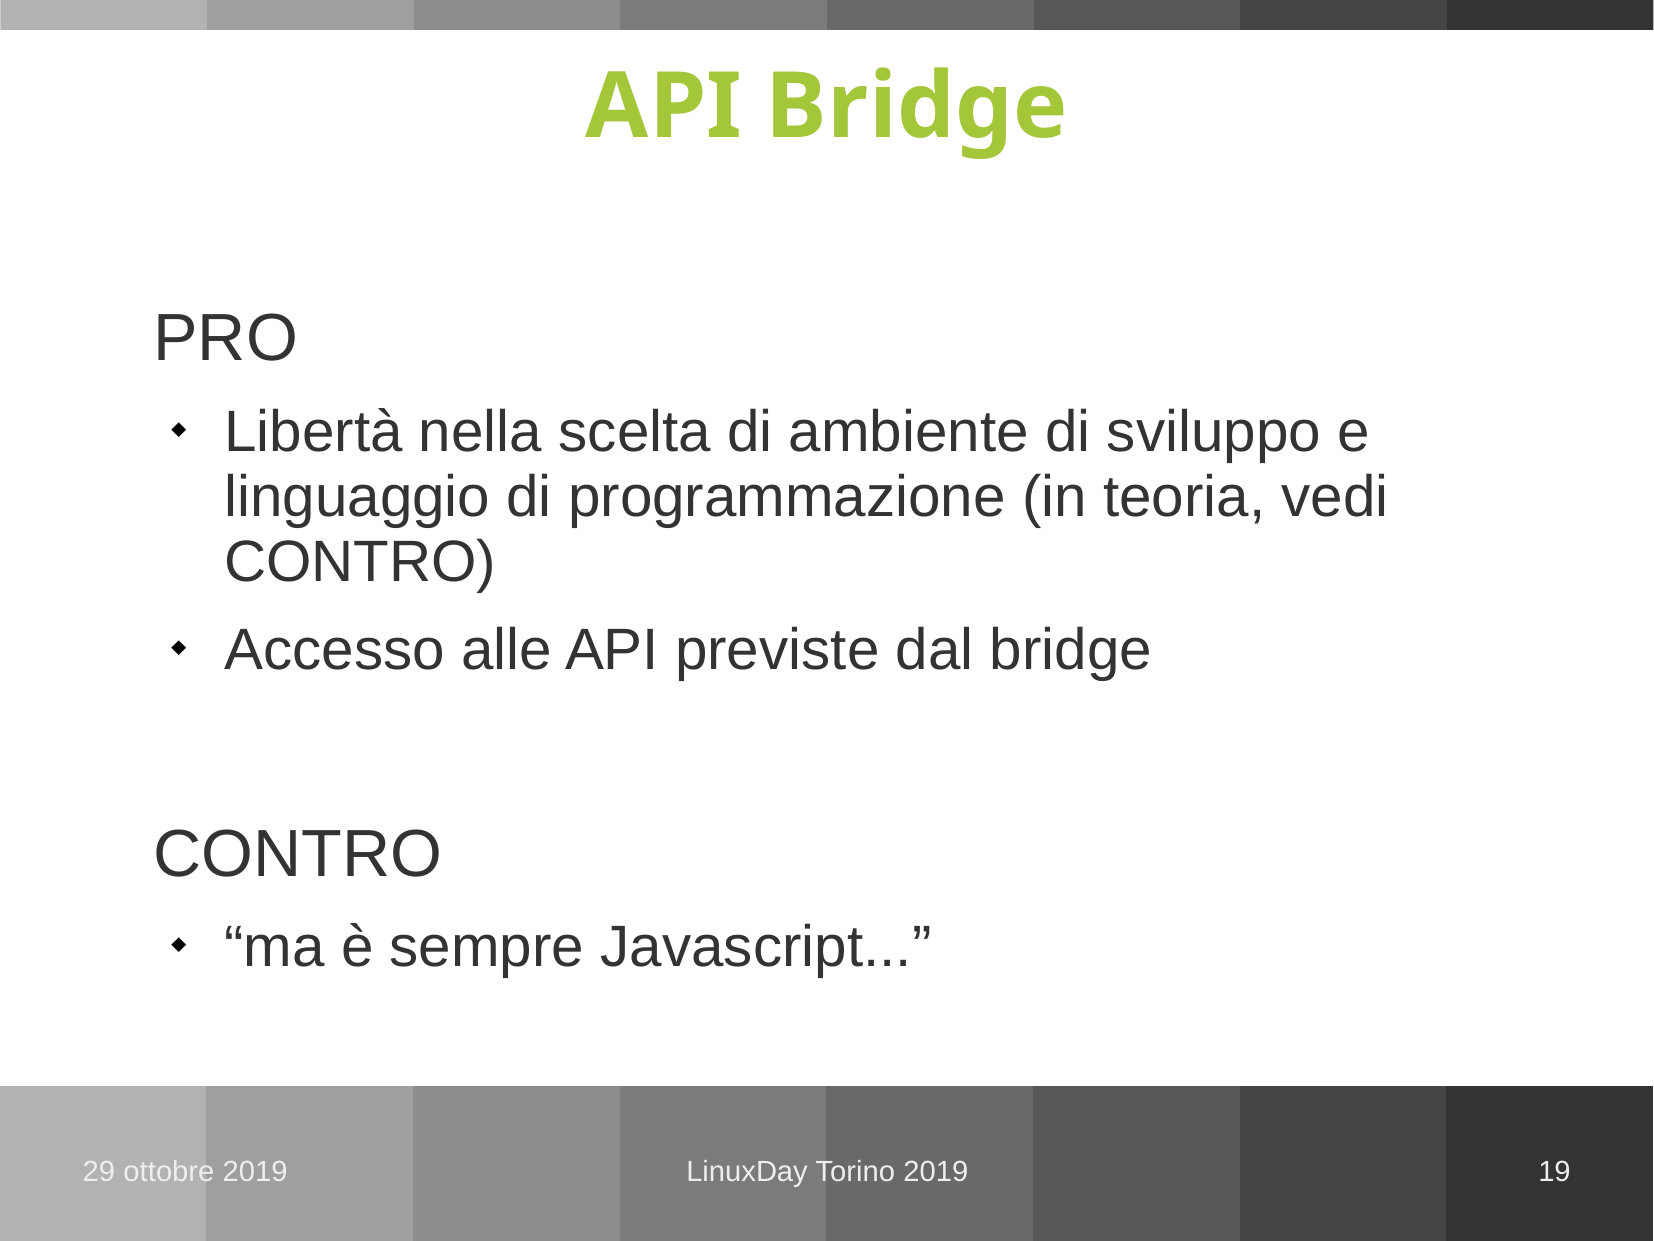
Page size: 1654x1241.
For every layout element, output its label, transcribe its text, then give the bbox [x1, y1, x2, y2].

list PRO Libertà nella scelta di ambiente di sviluppo e linguaggio di programmazione (in teoria, vedi CONTRO) Accesso alle API previste dal bridge CONTRO “ma è sempre Javascript...” [82, 300, 1571, 1010]
title API Bridge [82, 49, 1571, 155]
